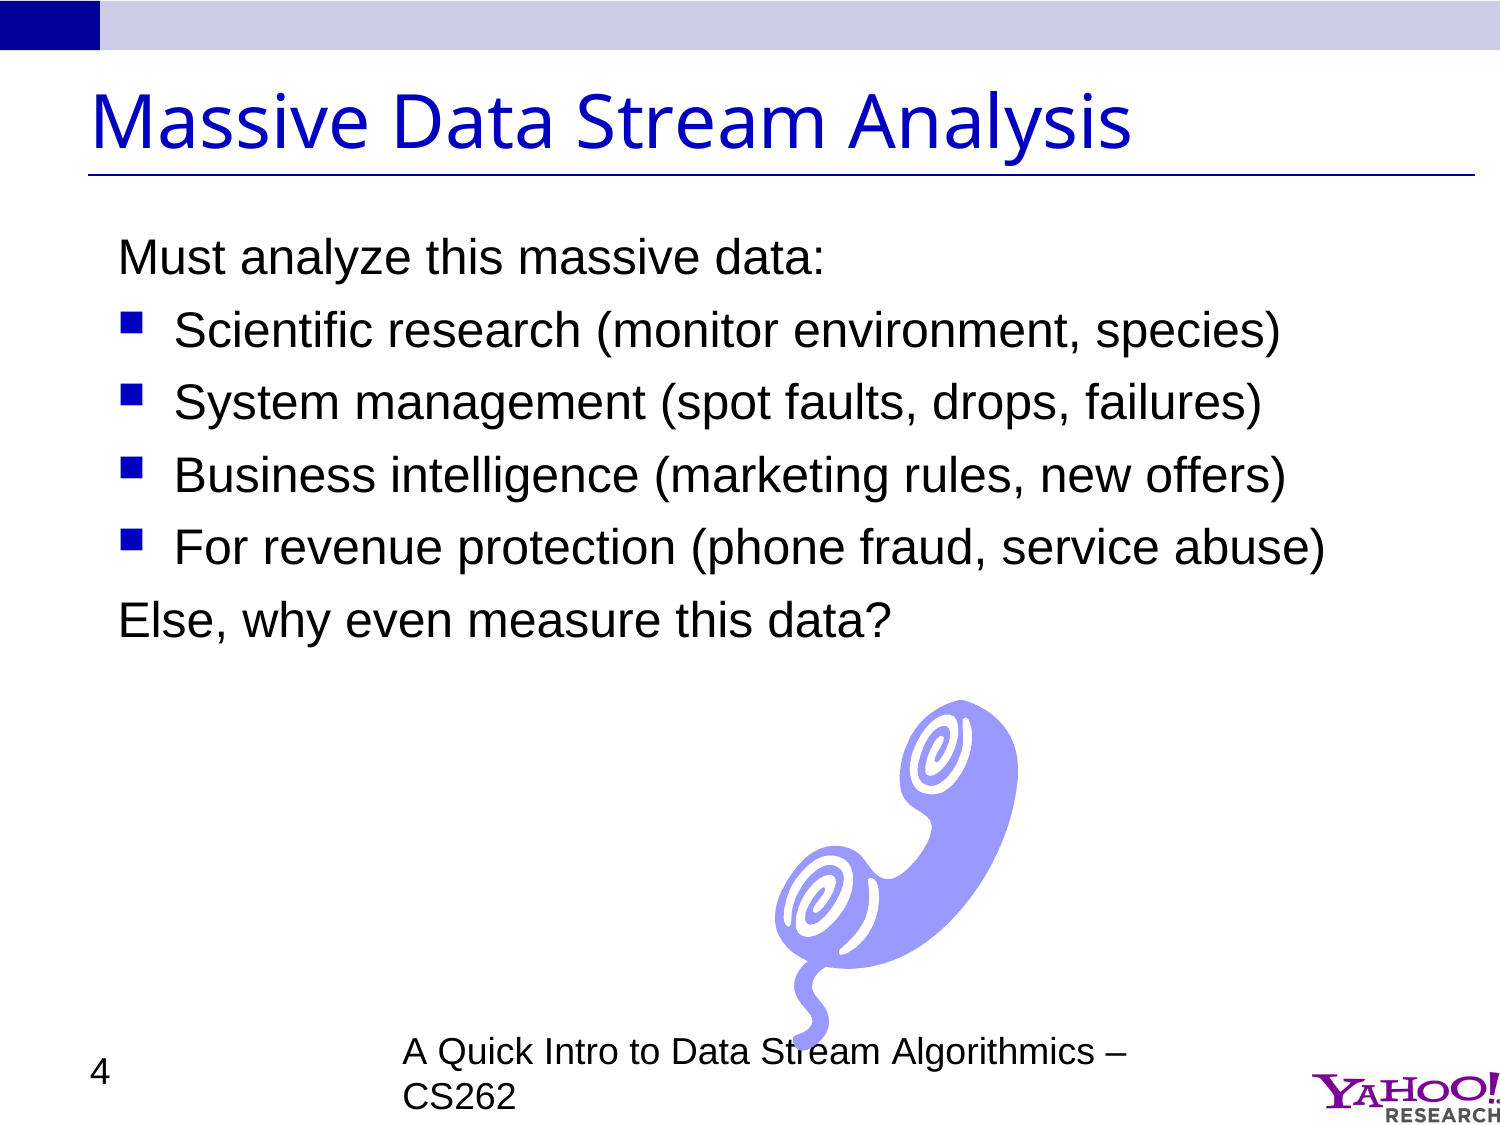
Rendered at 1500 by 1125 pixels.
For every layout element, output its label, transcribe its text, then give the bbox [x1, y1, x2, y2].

list Must analyze this massive data: Scientific research (monitor environment, species) System management (spot faults, drops, failures) Business intelligence (marketing rules, new offers) For revenue protection (phone fraud, service abuse) Else, why even measure this data? [102, 217, 1450, 967]
title Massive Data Stream Analysis [75, 50, 1500, 188]
picture [1312, 1072, 1500, 1125]
text_box [774, 699, 1018, 1051]
